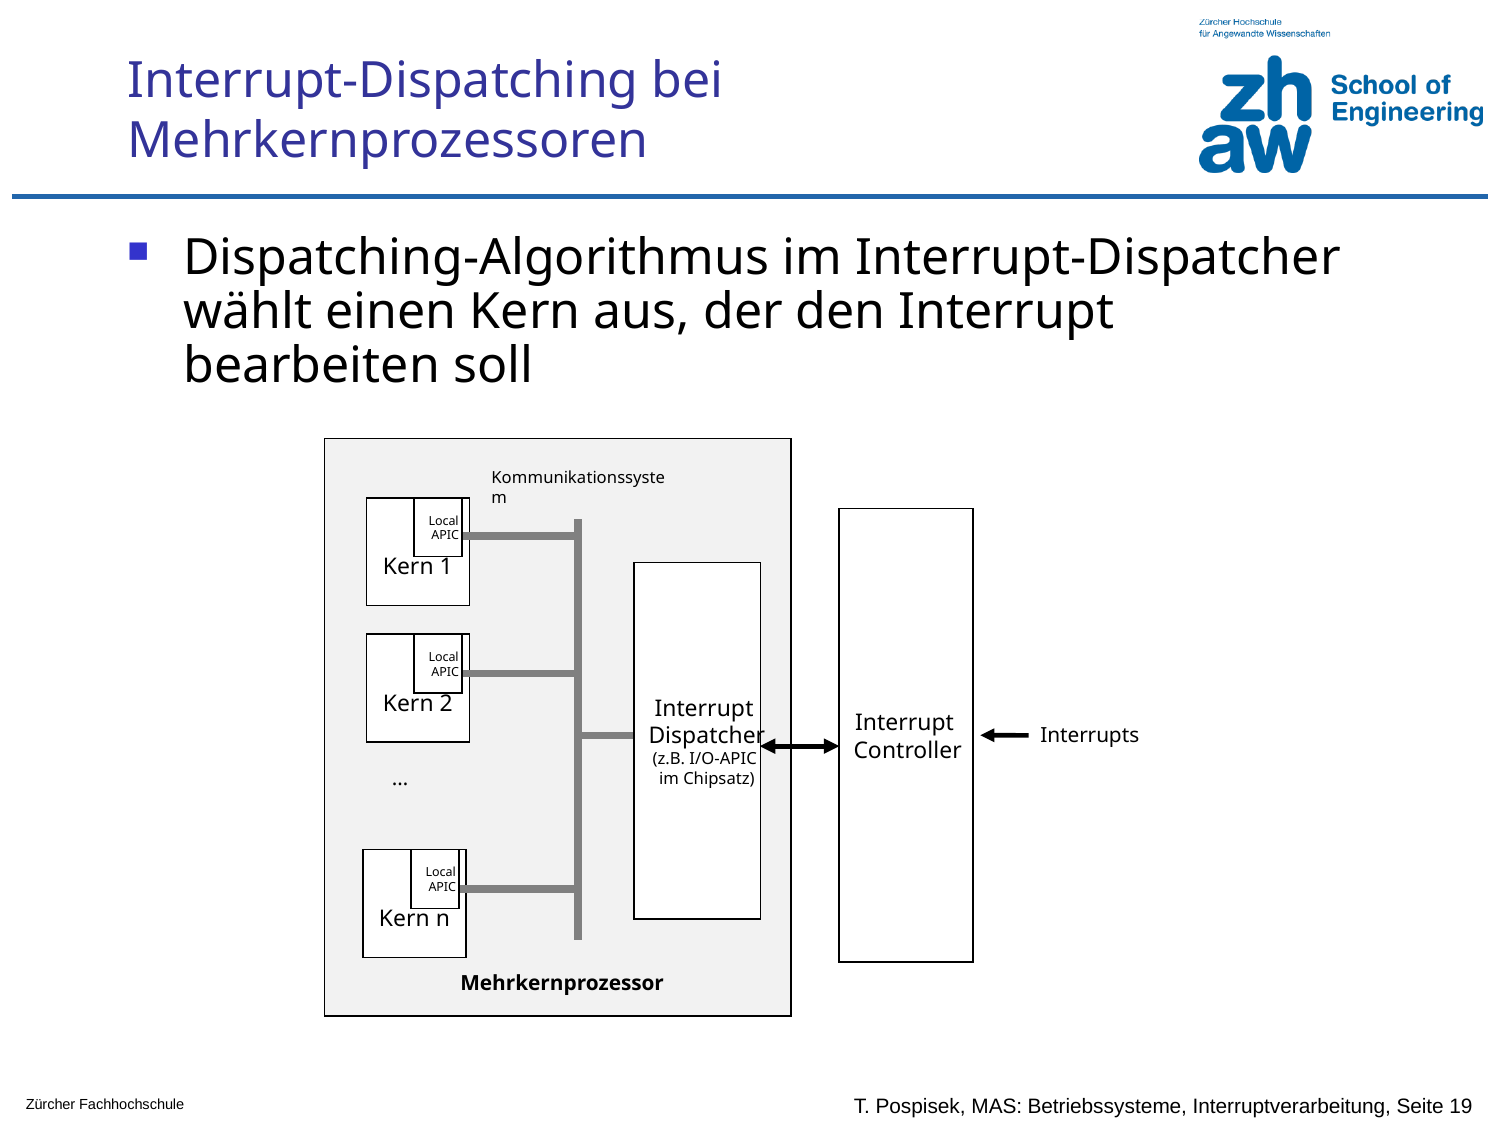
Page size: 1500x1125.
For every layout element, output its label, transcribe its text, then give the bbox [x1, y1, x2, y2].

text_box Mehrkernprozessor [445, 962, 679, 1002]
text_box Kern n [363, 849, 466, 958]
text_box Kommunikationssystem [476, 459, 693, 515]
text_box [324, 438, 792, 1016]
text_box Local APIC [413, 498, 462, 557]
picture [1199, 19, 1483, 173]
text_box Interrupts [1025, 714, 1155, 754]
text_box Kern 2 [366, 634, 470, 743]
text_box Interrupt Dispatcher (z.B. I/O-APIC im Chipsatz) [633, 562, 761, 919]
text_box Local APIC [410, 849, 459, 909]
title Interrupt-Dispatching bei Mehrkernprozessoren [112, 50, 1170, 175]
text_box Dispatching-Algorithmus im Interrupt-Dispatcher wählt einen Kern aus, der den Interrupt bearbeiten soll [112, 223, 1375, 398]
text_box Kern 2 [462, 634, 470, 670]
text_box Kern 1 [366, 497, 470, 606]
text_box Kern n [459, 849, 466, 885]
text_box Local APIC [413, 634, 462, 694]
text_box Interrupt Controller [838, 508, 974, 963]
text_box … [377, 756, 424, 797]
